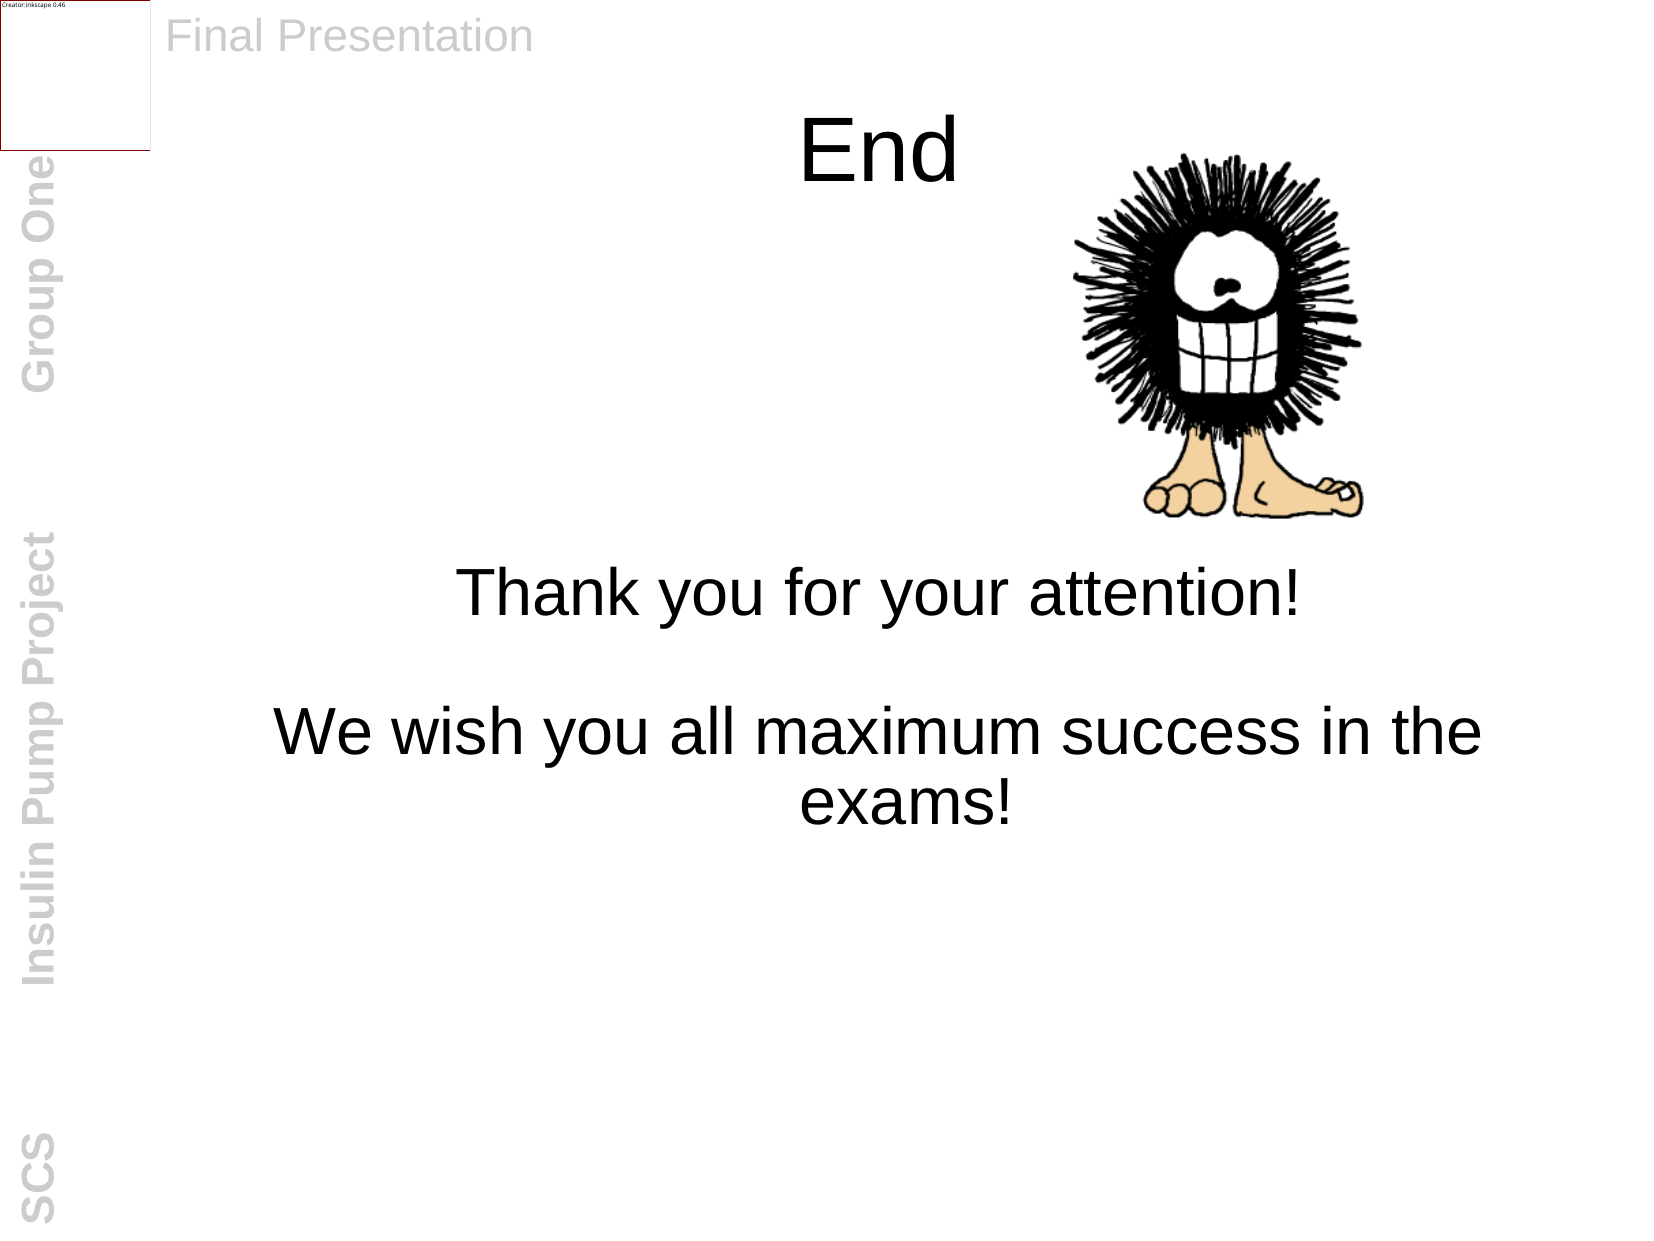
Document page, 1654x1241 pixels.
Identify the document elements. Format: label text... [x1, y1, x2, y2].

title End [187, 49, 1571, 257]
picture [1012, 149, 1421, 526]
subtitle Thank you for your attention! We wish you all maximum success in the exams! [187, 290, 1571, 1109]
